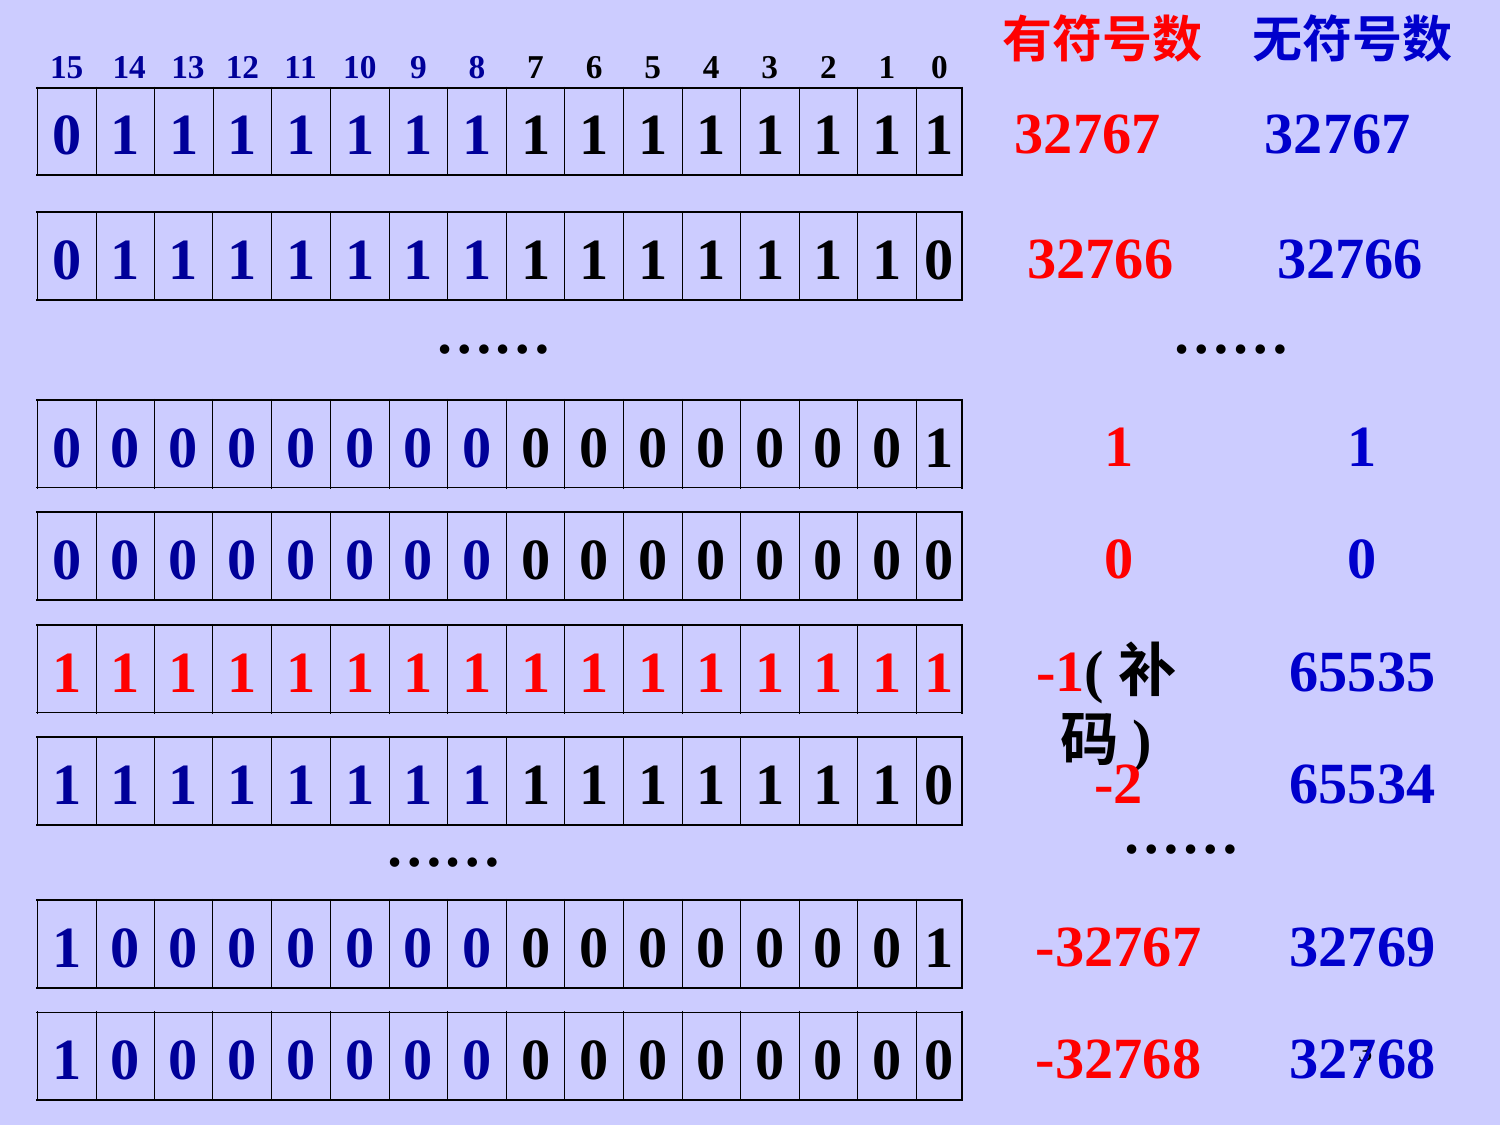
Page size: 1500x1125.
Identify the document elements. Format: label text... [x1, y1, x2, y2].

table_header 1 [97, 626, 154, 712]
table_header 0 [565, 1013, 623, 1099]
table_header 1 [741, 213, 799, 299]
table_header 1 [38, 1013, 96, 1099]
table_header 0 [38, 213, 96, 299]
table_header 1 [800, 89, 857, 174]
table_header 0 [97, 513, 154, 599]
table_header 1 [272, 89, 330, 174]
table_header 0 [624, 1013, 682, 1099]
table_header 1 [213, 626, 271, 712]
text_box 32769 [1262, 900, 1463, 986]
table_header 13 [163, 38, 213, 87]
table_header 15 [38, 38, 96, 87]
table_header 0 [213, 513, 271, 599]
table_header 1 [155, 626, 212, 712]
table_header 1 [565, 738, 623, 824]
table_header 1 [38, 901, 96, 987]
table_header 1 [800, 213, 857, 299]
table_header 1 [507, 626, 564, 712]
table_header 0 [917, 213, 961, 299]
text_box 0 [1262, 512, 1463, 598]
text_box 32766 [1012, 212, 1226, 298]
table_header 10 [330, 38, 389, 87]
table_header 0 [800, 901, 857, 987]
text_box 32768 [1262, 1012, 1463, 1098]
table_header 1 [858, 626, 916, 712]
text_box 32766 [1262, 212, 1463, 298]
table_header 1 [331, 89, 389, 174]
table_header 1 [858, 89, 916, 174]
table_header 0 [38, 89, 96, 174]
table_header 0 [565, 513, 623, 599]
table_header 0 [38, 401, 96, 487]
table_header 0 [624, 513, 682, 599]
table_header 1 [683, 626, 740, 712]
table_header 11 [272, 38, 330, 87]
table_header 0 [272, 901, 330, 987]
table_header 0 [448, 901, 506, 987]
table_header 0 [97, 1013, 154, 1099]
table_header 0 [97, 401, 154, 487]
table_header 0 [213, 1013, 271, 1099]
table_header 6 [565, 38, 623, 87]
table_header 1 [917, 901, 961, 987]
table_header 0 [565, 901, 623, 987]
table_header 1 [213, 738, 271, 824]
table_header 1 [624, 738, 682, 824]
table_header 1 [97, 89, 154, 174]
table_header 0 [272, 513, 330, 599]
table_header 0 [213, 901, 271, 987]
table_header 1 [917, 626, 961, 712]
table_header 1 [155, 213, 212, 299]
table_header 0 [565, 401, 623, 487]
table_header 1 [683, 738, 740, 824]
table_header 0 [741, 901, 799, 987]
table_header 0 [390, 1013, 447, 1099]
text_box -1(补码) [987, 624, 1225, 781]
table_header 7 [506, 38, 565, 87]
table_header 1 [331, 213, 389, 299]
table_header 0 [507, 401, 564, 487]
table_header 0 [800, 401, 857, 487]
table_header 8 [448, 38, 506, 87]
table_header 1 [507, 738, 564, 824]
table_header 0 [390, 901, 447, 987]
table_header 9 [389, 38, 448, 87]
table_header 1 [683, 213, 740, 299]
table_header 1 [858, 38, 916, 87]
table_header 0 [916, 38, 962, 87]
table_header 5 [623, 38, 682, 87]
table_header 0 [858, 901, 916, 987]
table_header 0 [858, 1013, 916, 1099]
table_header 1 [390, 213, 447, 287]
table_header 1 [155, 738, 212, 824]
table_header 0 [741, 1013, 799, 1099]
table_header 1 [97, 738, 154, 824]
table_header 0 [331, 901, 389, 987]
table_header 2 [799, 38, 858, 87]
table_header 0 [683, 1013, 740, 1099]
table_header 1 [507, 89, 564, 174]
table_header 0 [683, 513, 740, 599]
table_header 0 [858, 513, 916, 599]
table_header 0 [741, 401, 799, 487]
table_header 0 [155, 1013, 212, 1099]
table_header 0 [331, 401, 389, 487]
text_box 65534 [1262, 737, 1463, 823]
table_header 1 [507, 213, 564, 287]
table_header 1 [214, 89, 271, 174]
table_header 1 [741, 89, 799, 174]
text_box …… [337, 800, 551, 886]
table_header 0 [683, 401, 740, 487]
table_header 1 [331, 738, 389, 824]
table_header 1 [213, 213, 271, 299]
table_header 0 [507, 513, 564, 599]
table_header 0 [507, 1013, 564, 1099]
table_header 0 [390, 401, 447, 487]
text_box 32767 [999, 87, 1213, 173]
table_header 1 [741, 626, 799, 712]
table_header 3 [741, 38, 799, 87]
text_box 0 [1012, 512, 1226, 598]
table_header 1 [38, 626, 96, 712]
table_header 0 [97, 901, 154, 987]
table_header 1 [448, 89, 506, 174]
table_header 0 [448, 1013, 506, 1099]
table_header 0 [624, 401, 682, 487]
table_header 1 [448, 738, 506, 800]
table_header 0 [507, 901, 564, 987]
table_header 0 [741, 513, 799, 599]
text_box -32768 [1012, 1012, 1226, 1098]
table_header 1 [448, 213, 506, 287]
table_header 1 [331, 626, 389, 712]
table_header 1 [390, 89, 447, 174]
text_box -32767 [1012, 900, 1226, 986]
table_header 1 [917, 401, 961, 487]
text_box …… [1074, 787, 1288, 873]
table_header 1 [624, 213, 682, 299]
table_header 1 [858, 738, 916, 824]
table_header 0 [683, 901, 740, 987]
table_header 1 [155, 89, 213, 174]
table_header 4 [682, 38, 741, 87]
text_box 1 [1262, 399, 1463, 486]
text_box 65535 [1262, 624, 1463, 711]
table_header 0 [917, 513, 961, 599]
table_header 1 [272, 738, 330, 824]
table_header 0 [331, 1013, 389, 1099]
table_header 1 [272, 213, 330, 299]
table_header 1 [800, 626, 857, 712]
table_header 14 [96, 38, 163, 87]
table_header 12 [213, 38, 272, 87]
table_header 0 [917, 738, 961, 824]
table_header 1 [448, 626, 506, 712]
table_header 1 [741, 738, 799, 824]
table_header 1 [390, 626, 447, 712]
table_header 0 [448, 513, 506, 599]
table_header 0 [38, 513, 96, 599]
table_header 0 [155, 401, 212, 487]
table_header 1 [565, 89, 623, 174]
table_header 1 [38, 738, 96, 824]
table_header 1 [800, 738, 857, 824]
table_header 1 [272, 626, 330, 712]
table_header 1 [390, 738, 447, 800]
text_box 无符号数 [1237, 0, 1500, 76]
text_box -2 [1012, 737, 1226, 823]
text_box …… [1125, 287, 1338, 373]
table_header 1 [683, 89, 740, 174]
table_header 0 [155, 901, 212, 987]
table_header 0 [858, 401, 916, 487]
table_header 0 [272, 1013, 330, 1099]
table_header 0 [800, 1013, 857, 1099]
text_box 1 [1012, 399, 1226, 486]
table_header 0 [800, 513, 857, 599]
table_header 1 [624, 89, 682, 174]
table_header 1 [917, 89, 961, 174]
table_header 0 [624, 901, 682, 987]
table_header 1 [624, 626, 682, 712]
text_box …… [387, 287, 601, 373]
table_header 1 [565, 626, 623, 712]
table_header 1 [97, 213, 154, 299]
text_box 有符号数 [987, 0, 1237, 76]
table_header 0 [155, 513, 212, 599]
table_header 0 [390, 513, 447, 599]
table_header 0 [448, 401, 506, 487]
text_box <编号> [1074, 1025, 1388, 1101]
text_box 32767 [1250, 87, 1451, 173]
table_header 0 [213, 401, 271, 487]
table_header 1 [565, 213, 623, 299]
table_header 0 [331, 513, 389, 599]
table_header 1 [858, 213, 916, 299]
table_header 0 [917, 1013, 961, 1099]
table_header 0 [272, 401, 330, 487]
